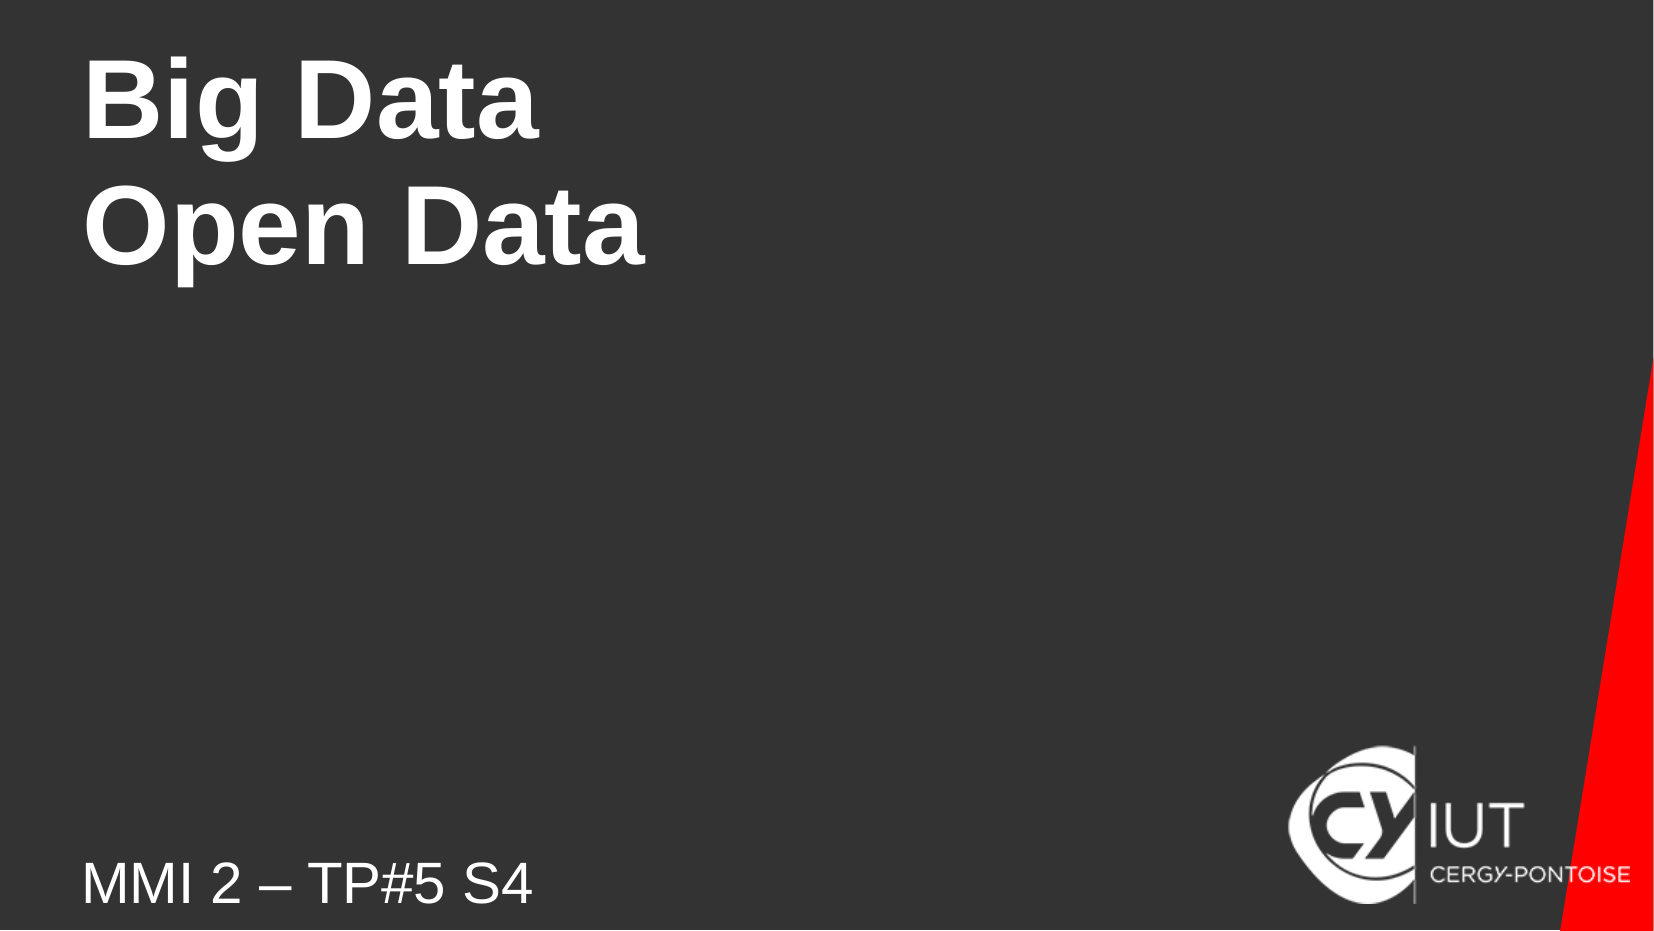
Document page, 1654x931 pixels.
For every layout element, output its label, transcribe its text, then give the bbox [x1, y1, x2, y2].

picture [1284, 744, 1630, 904]
text_box [1560, 356, 1654, 931]
title MMI 2 – TP#5 S4 [81, 805, 1134, 931]
title Big Data Open Data [82, 36, 1571, 288]
